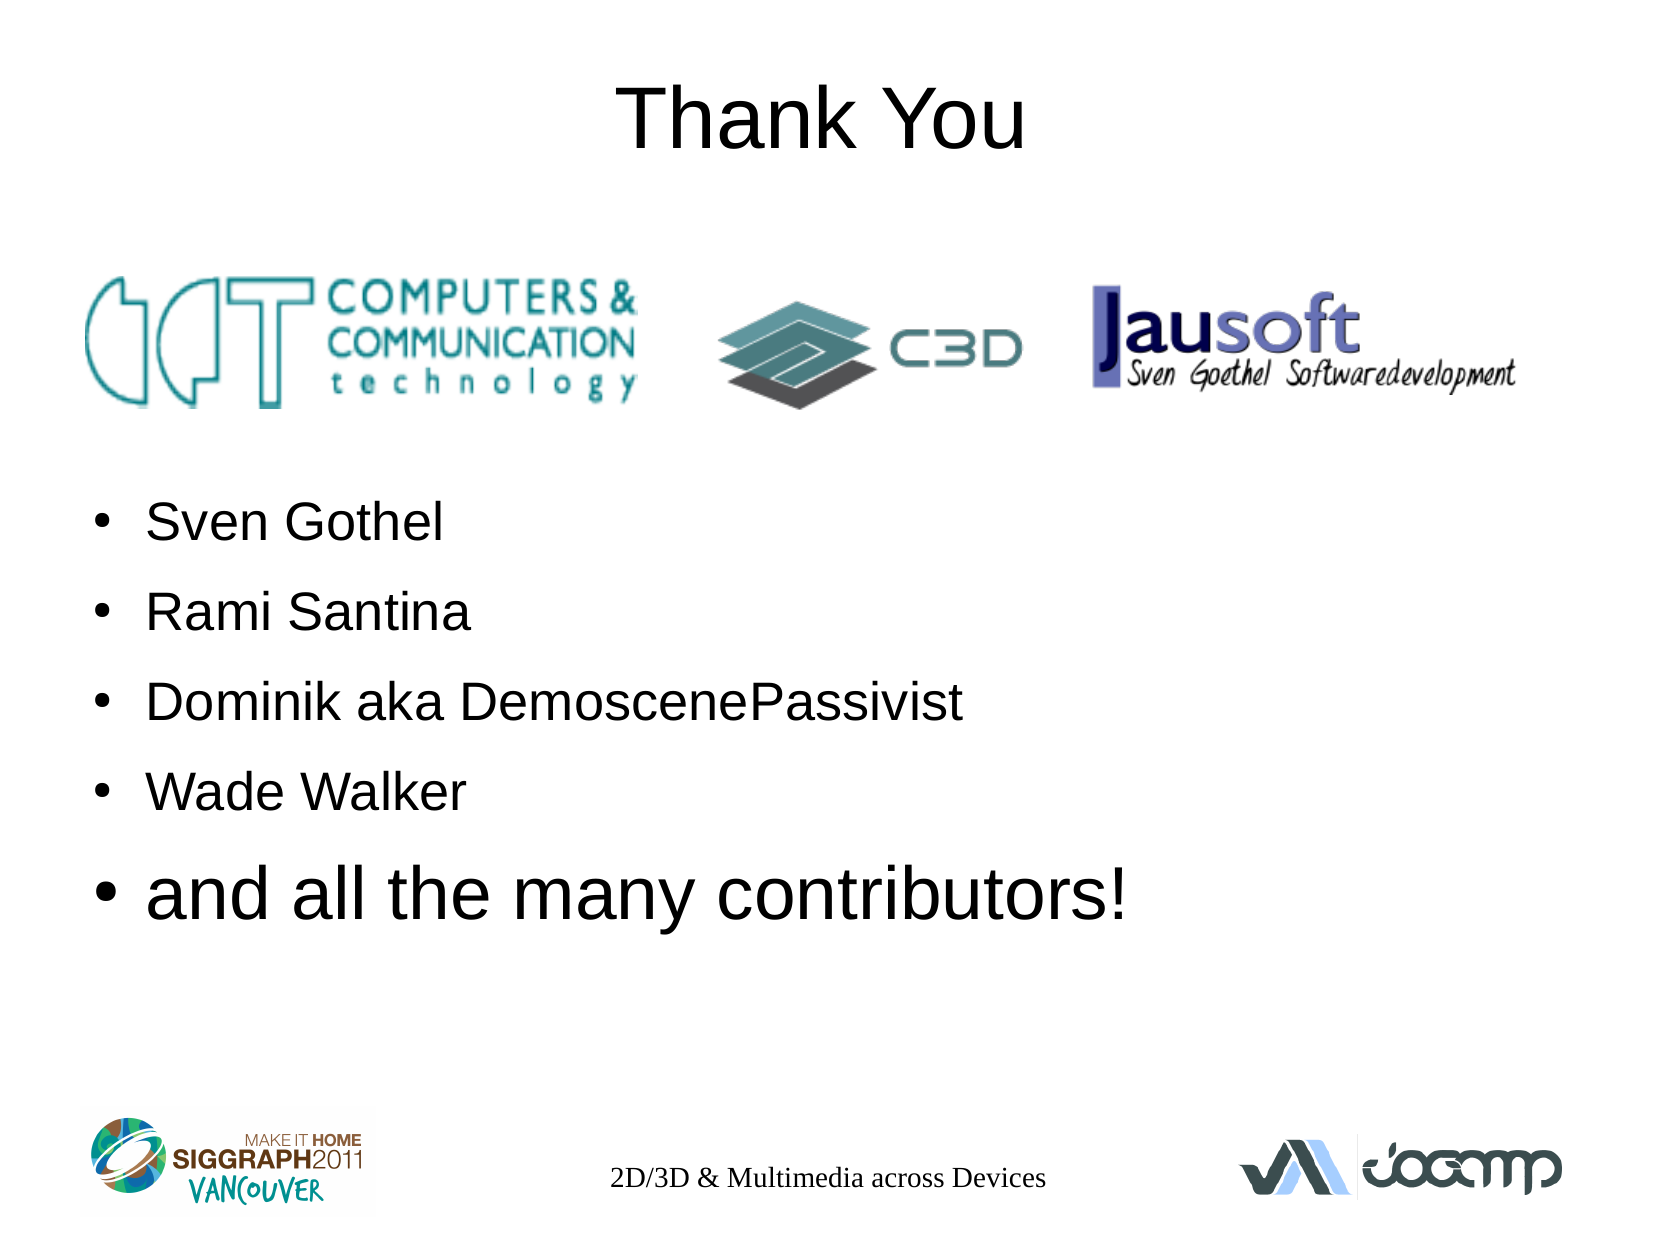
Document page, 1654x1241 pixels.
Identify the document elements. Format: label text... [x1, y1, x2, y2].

picture [1237, 1134, 1562, 1200]
list Sven Gothel Rami Santina Dominik aka DemoscenePassivist Wade Walker and all the many contributors! [75, 491, 1571, 1055]
picture [712, 299, 1043, 413]
picture [80, 1106, 376, 1217]
picture [1087, 281, 1523, 395]
picture [85, 276, 638, 409]
title Thank You [68, 56, 1576, 181]
